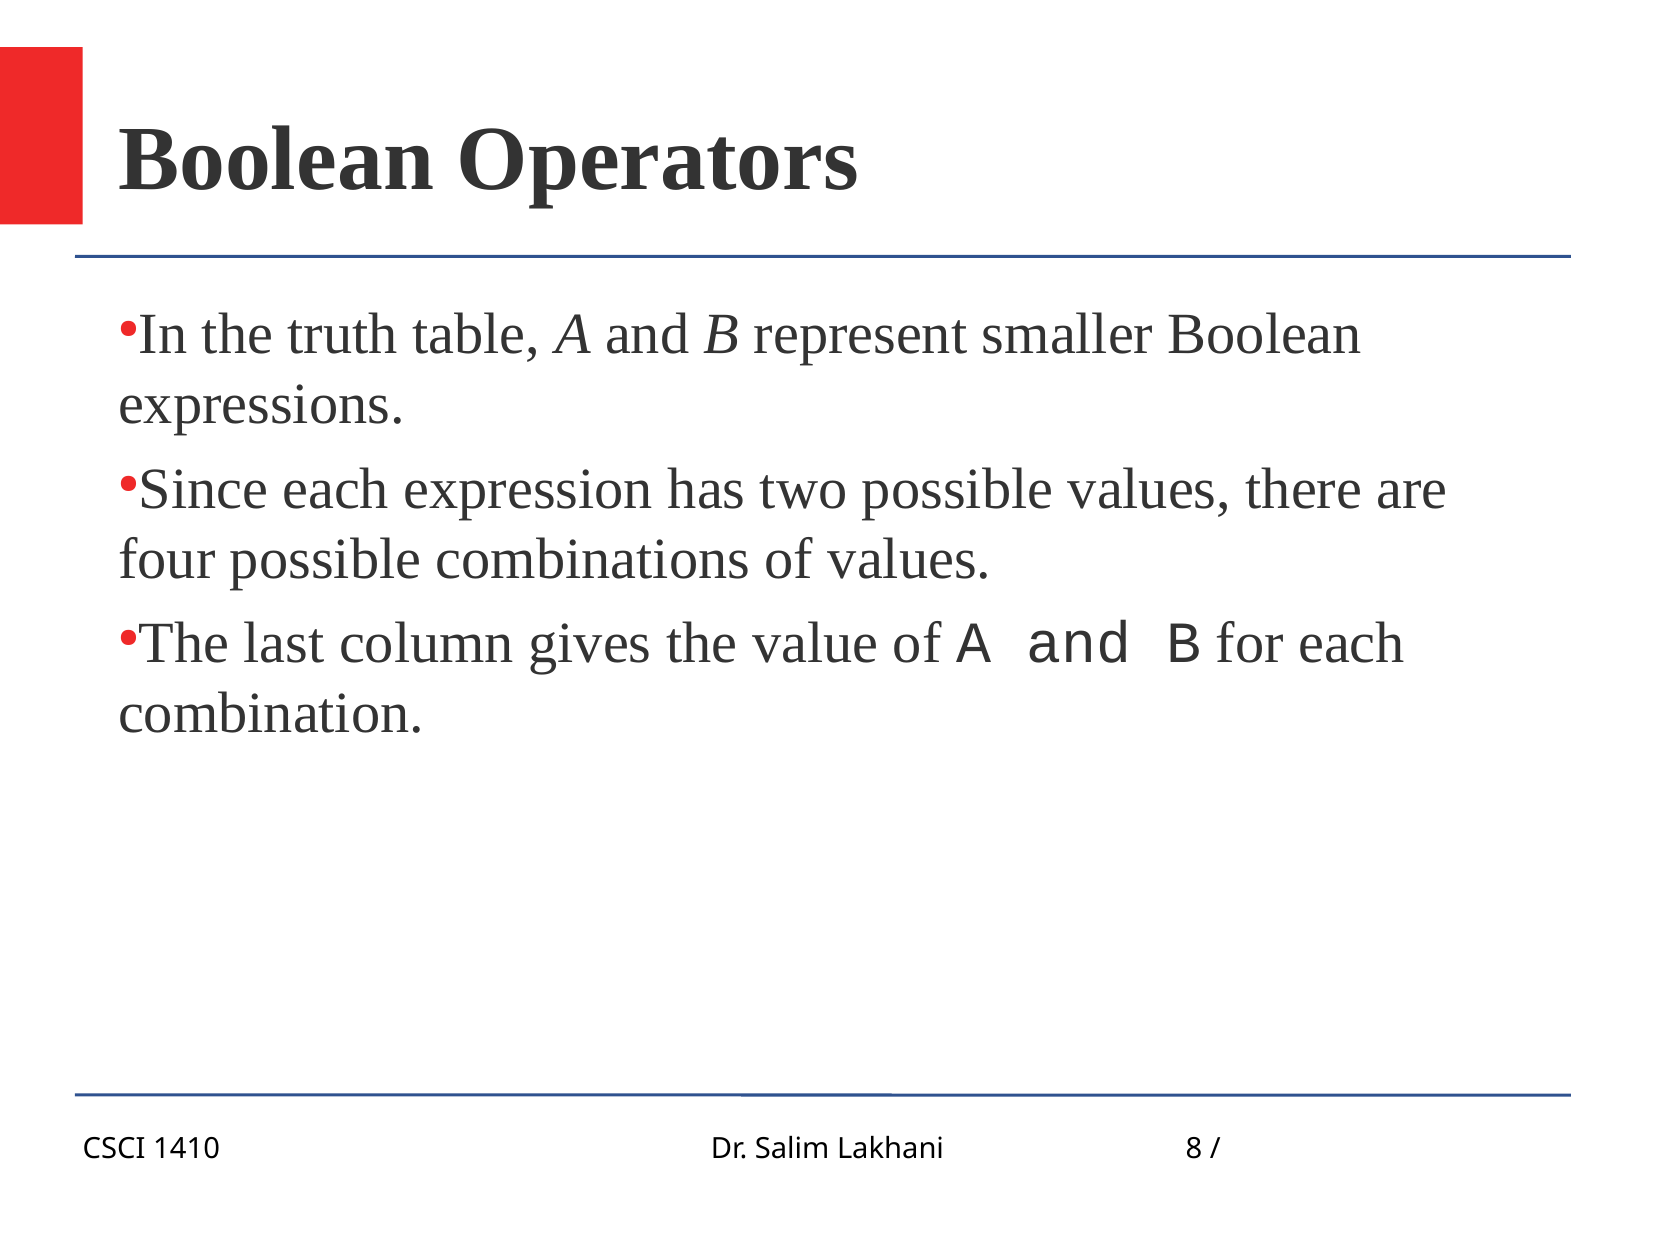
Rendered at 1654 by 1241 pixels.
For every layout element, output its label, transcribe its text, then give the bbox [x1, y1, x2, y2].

list In the truth table, A and B represent smaller Boolean expressions. Since each expression has two possible values, there are four possible combinations of values. The last column gives the value of A and B for each combination. [118, 295, 1536, 1080]
title Boolean Operators [118, 49, 1571, 257]
text_box Dr. Salim Lakhani [565, 1129, 1090, 1216]
text_box / [1185, 1129, 1571, 1216]
text_box CSCI 1410 [82, 1129, 468, 1216]
